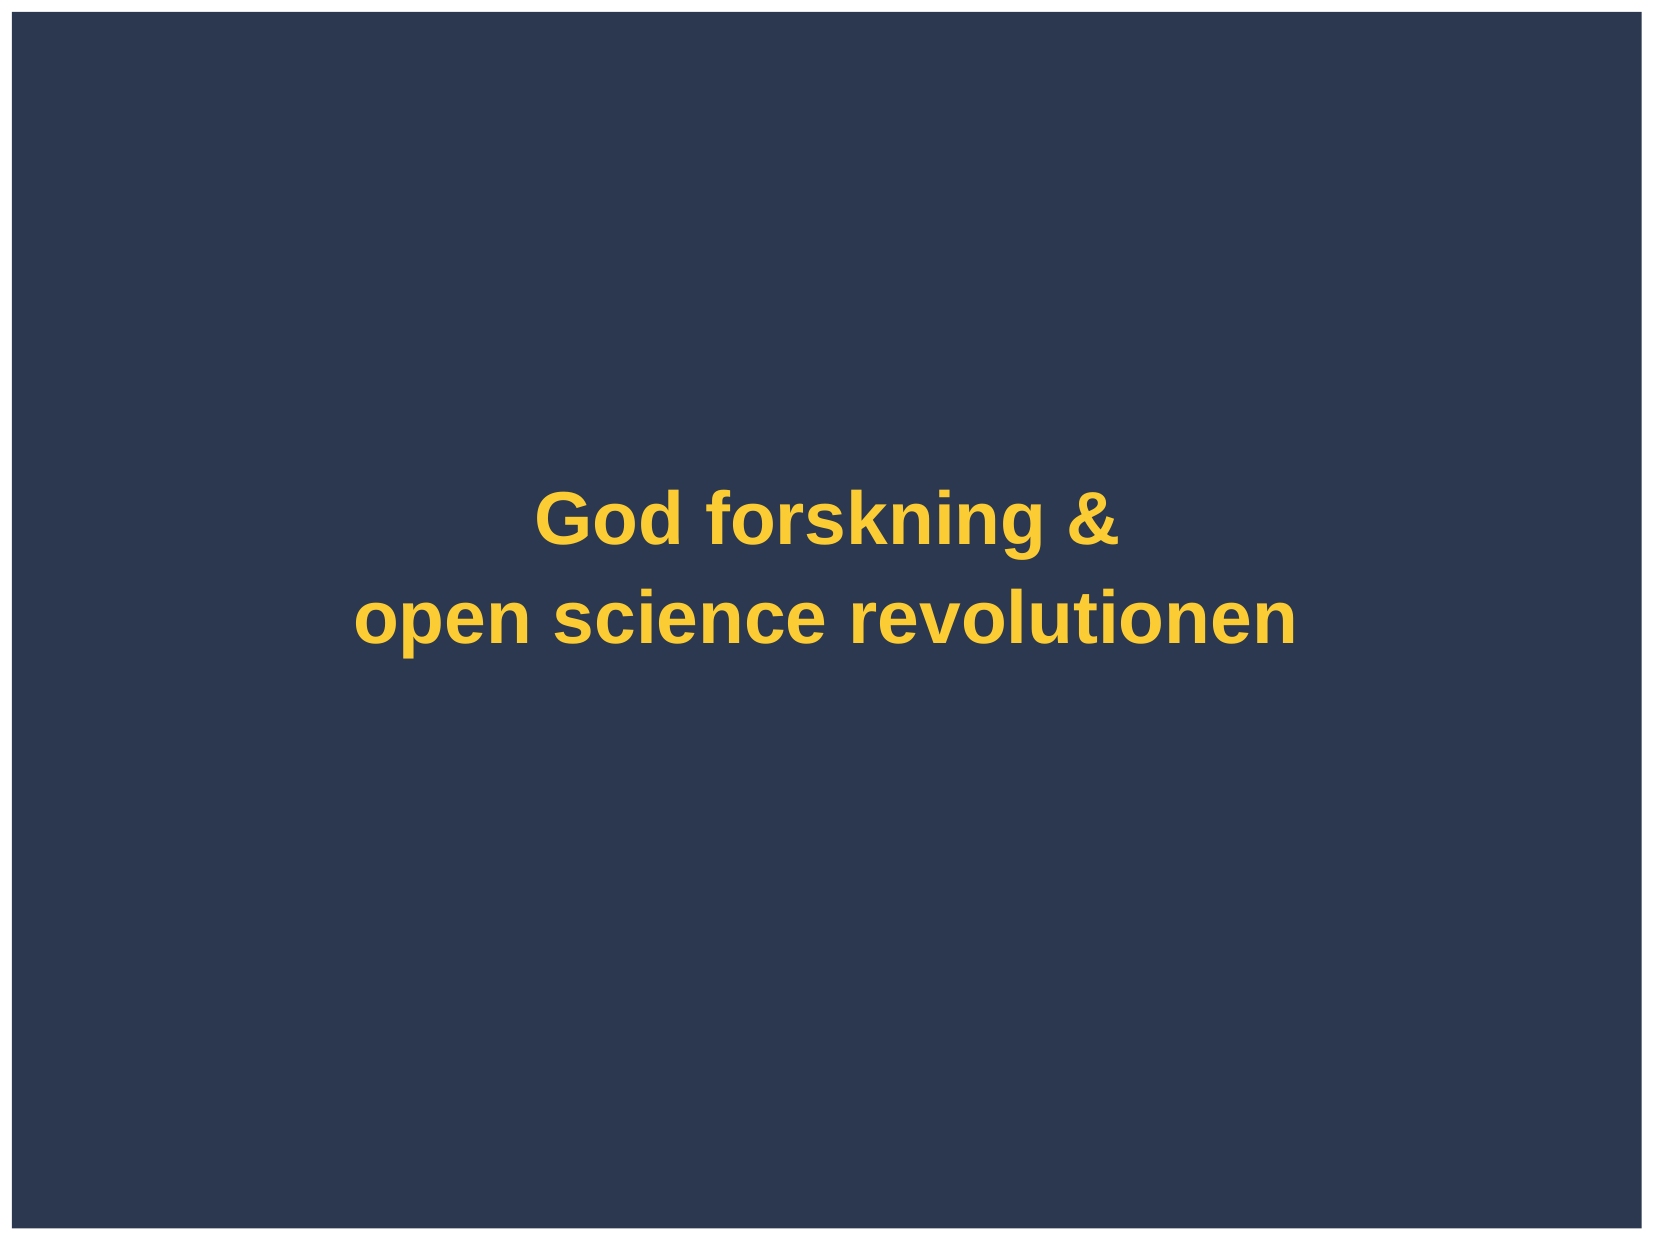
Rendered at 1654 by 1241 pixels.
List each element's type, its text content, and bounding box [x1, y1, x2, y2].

title God forskning & open science revolutionen [94, 466, 1583, 674]
subtitle [11, 11, 1642, 1229]
